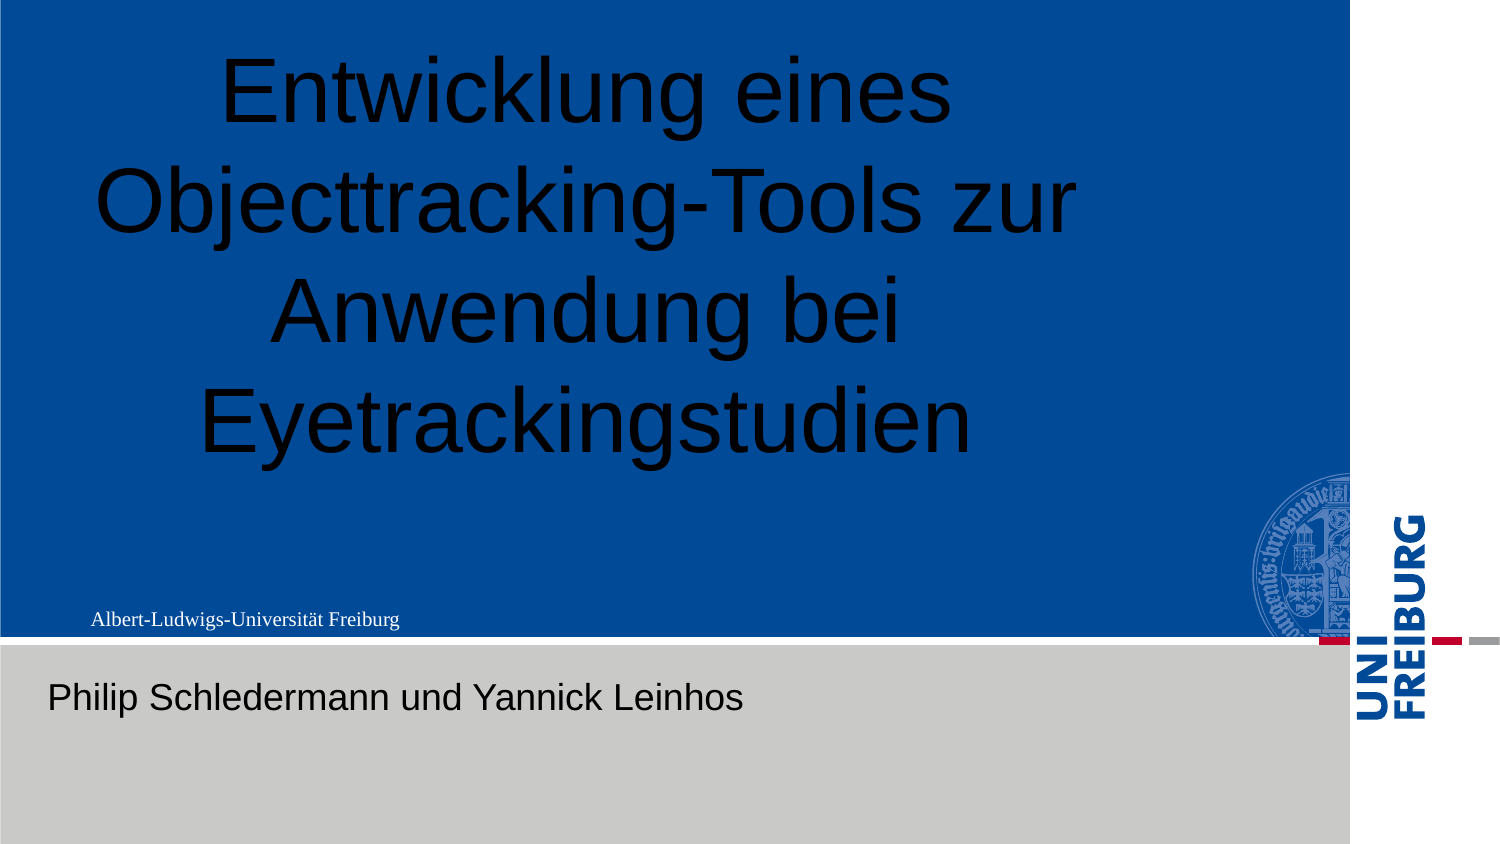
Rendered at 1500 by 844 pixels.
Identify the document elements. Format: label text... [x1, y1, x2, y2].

title Entwicklung eines Objecttracking-Tools zur Anwendung bei Eyetrackingstudien [94, 23, 1300, 205]
subtitle Philip Schledermann und Yannick Leinhos [47, 673, 1182, 768]
